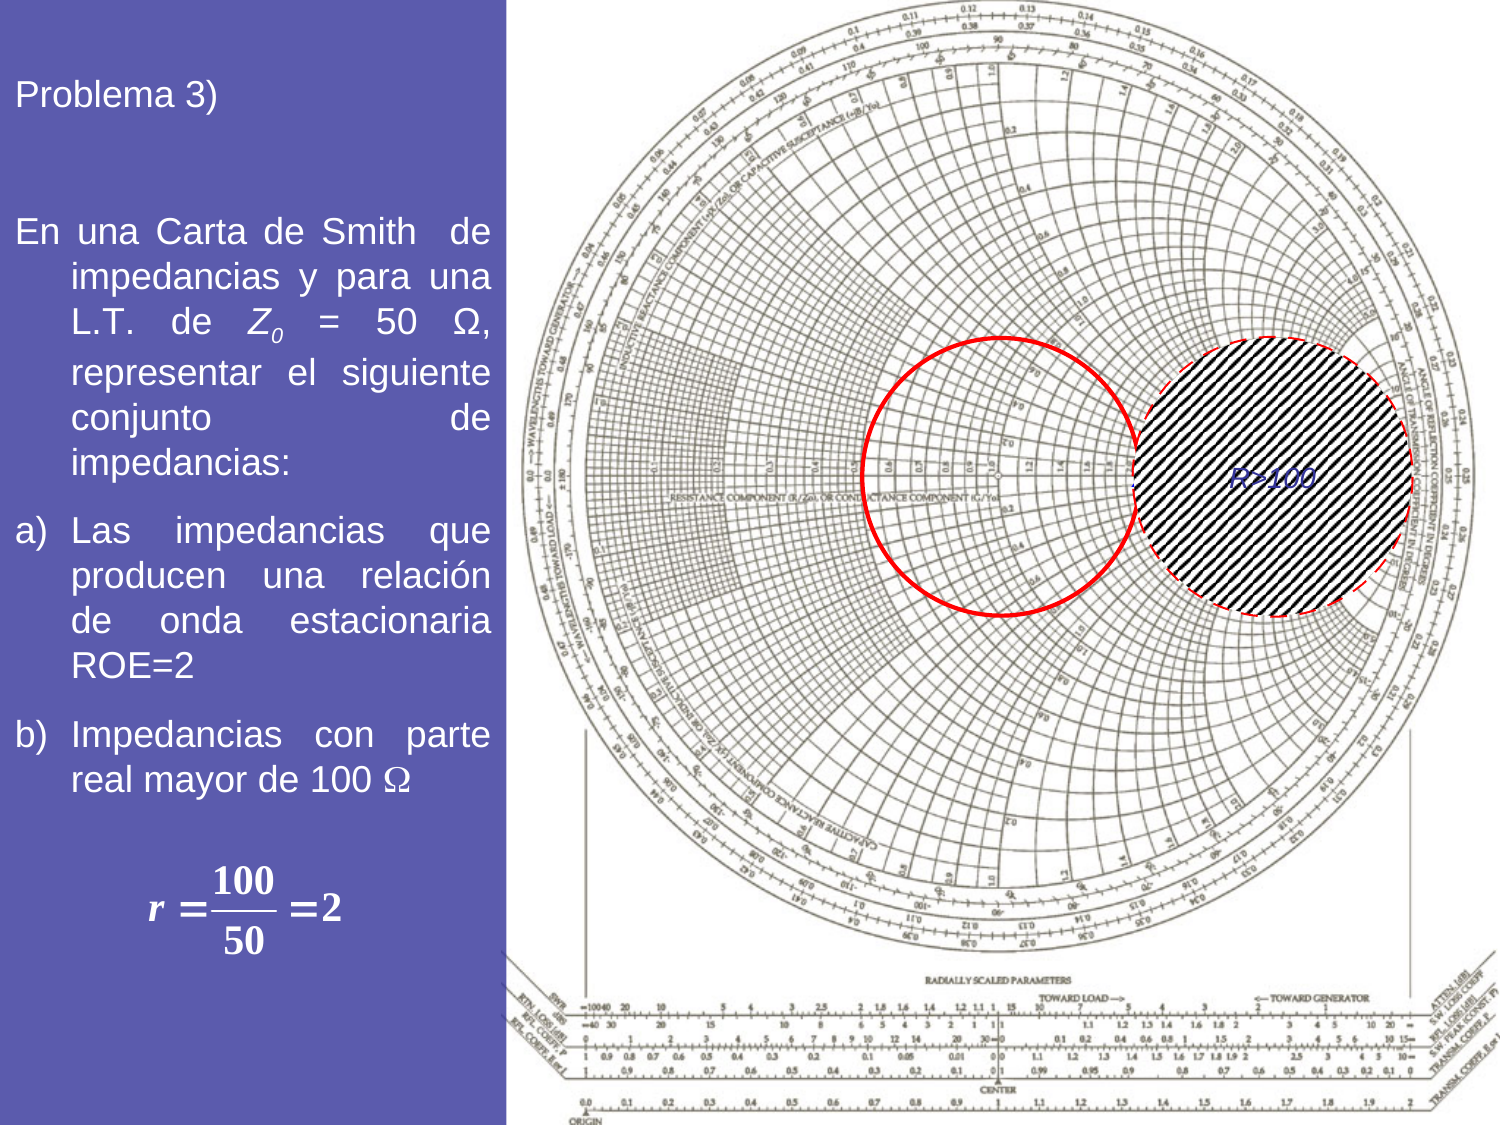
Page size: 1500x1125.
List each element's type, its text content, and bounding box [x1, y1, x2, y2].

text_box x [1116, 450, 1135, 501]
text_box [141, 851, 349, 965]
picture [507, 0, 1500, 1125]
text_box Problema 3) En una Carta de Smith de impedancias y para una L.T. de Z0 = 50 Ω, representar el siguiente conjunto de impedancias: Las impedancias que producen una relación de onda estacionaria ROE=2 Impedancias con parte real mayor de 100  [0, 0, 507, 1125]
text_box R>100 [1133, 337, 1412, 616]
